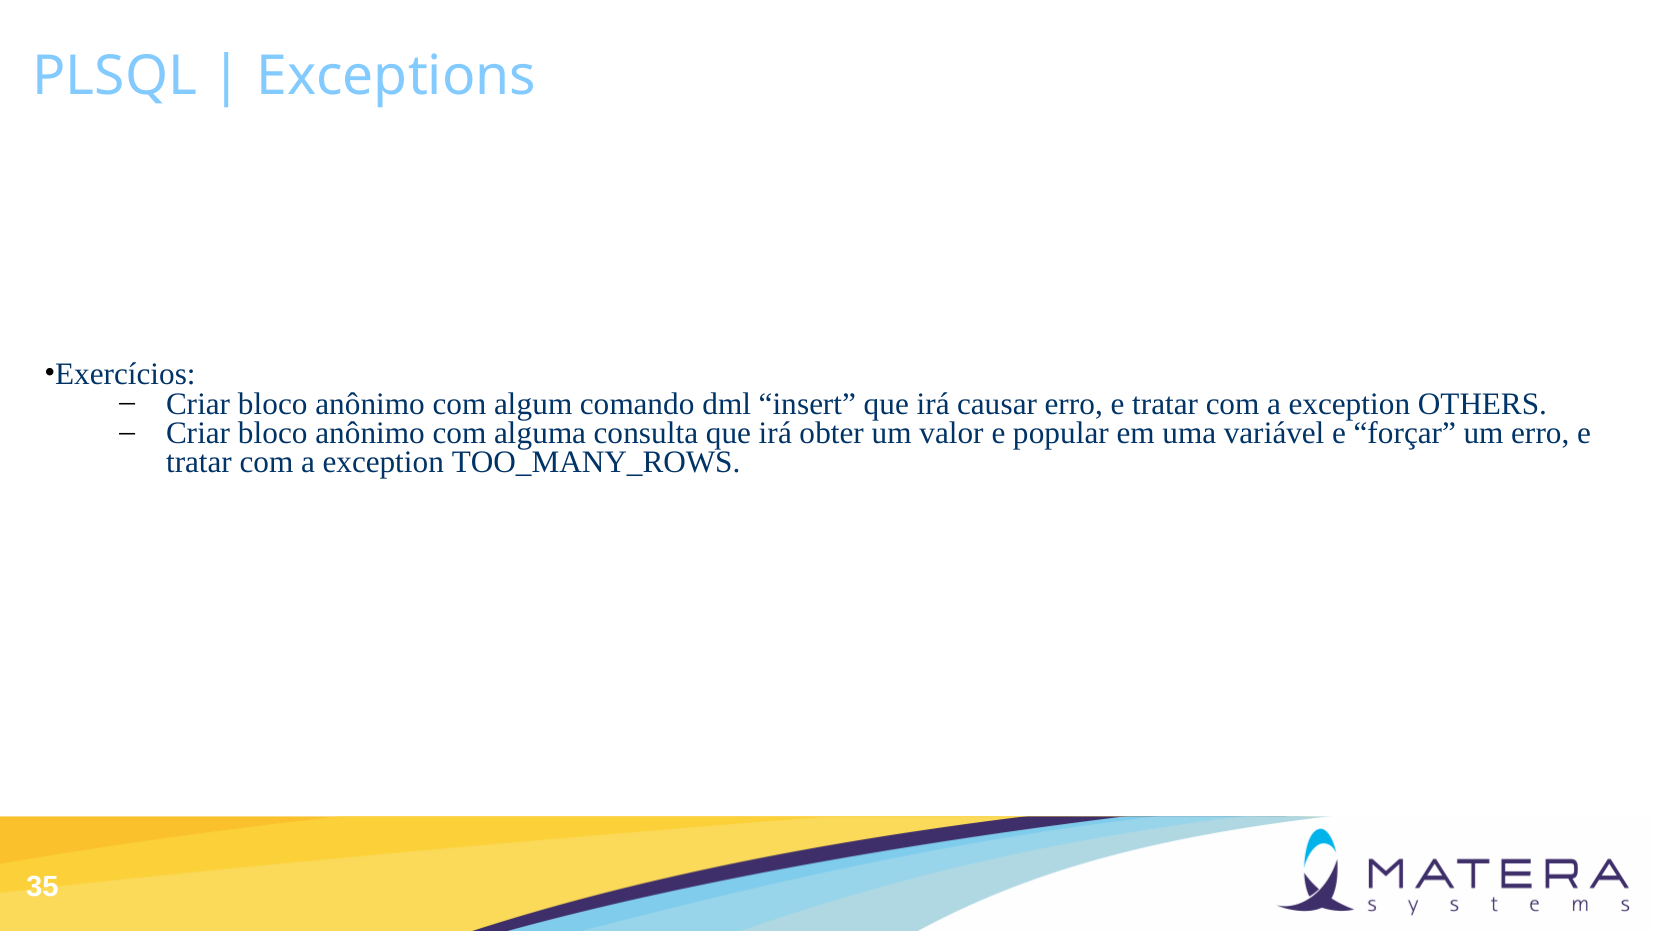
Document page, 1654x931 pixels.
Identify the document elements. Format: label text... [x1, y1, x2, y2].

text_box Exercícios: Criar bloco anônimo com algum comando dml “insert” que irá causar erro, e tratar com a exception OTHERS. Criar bloco anônimo com alguma consulta que irá obter um valor e popular em uma variável e “forçar” um erro, e tratar com a exception TOO_MANY_ROWS. [29, 354, 1625, 495]
picture [0, 816, 1652, 931]
title PLSQL | Exceptions [32, 24, 1628, 137]
